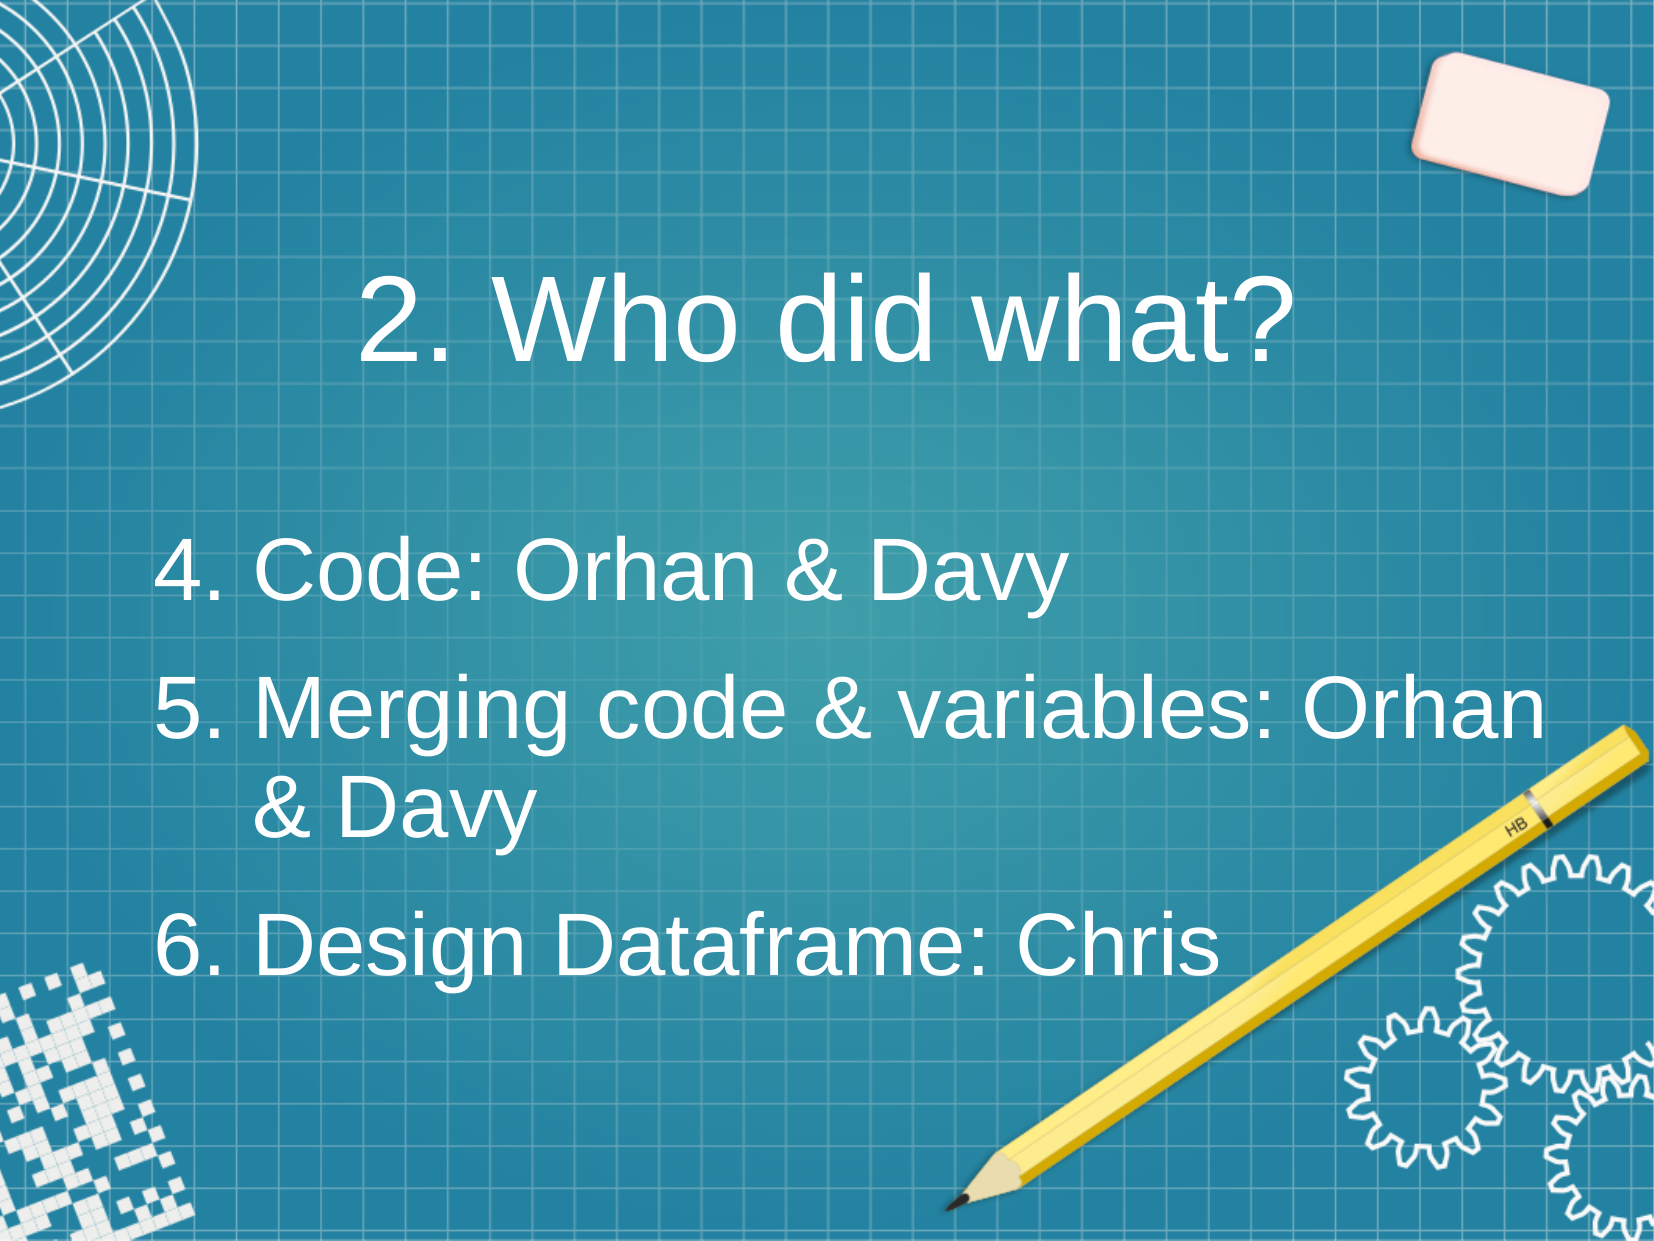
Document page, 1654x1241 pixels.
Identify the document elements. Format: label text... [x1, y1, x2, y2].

picture [0, 0, 1654, 1241]
title 2. Who did what? [82, 177, 1571, 461]
list 4. Code: Orhan & Davy 5. Merging code & variables: Orhan & Davy 6. Design Dataframe: Chris [82, 519, 1571, 1123]
